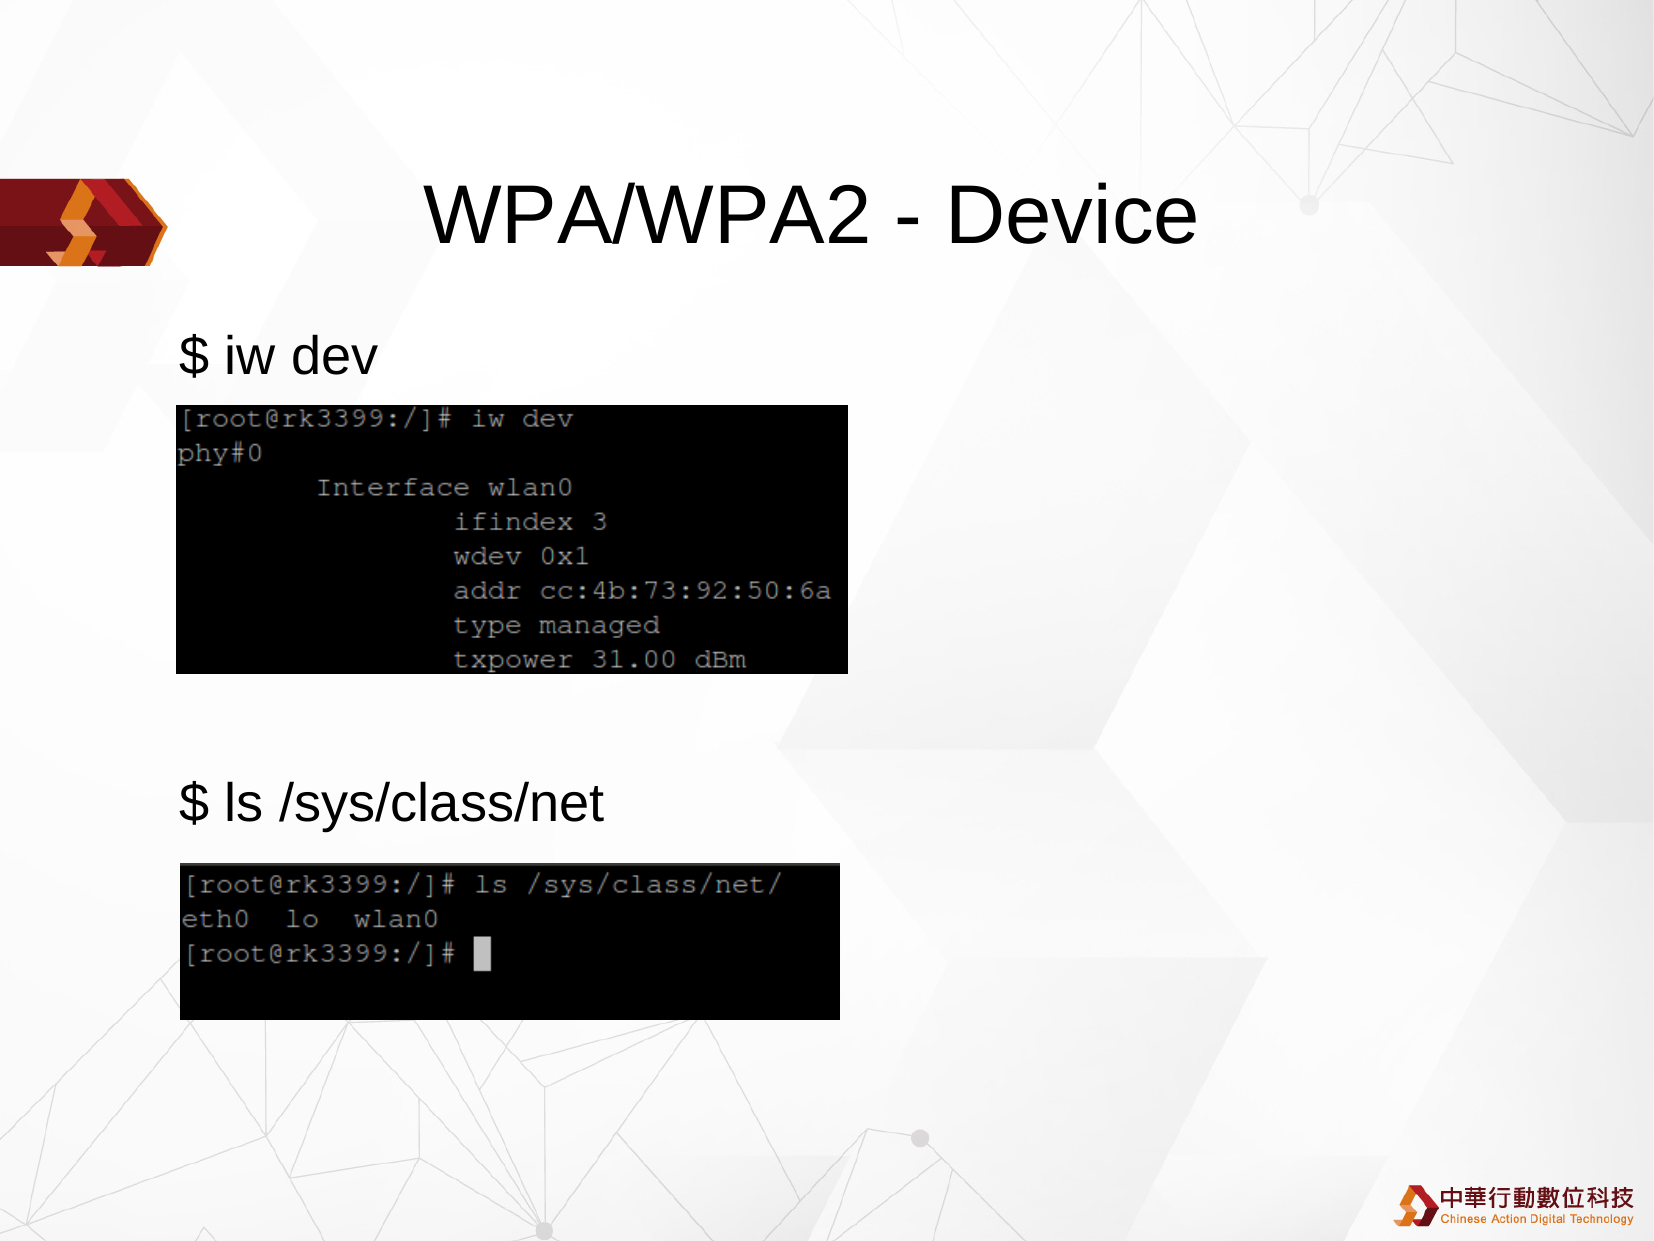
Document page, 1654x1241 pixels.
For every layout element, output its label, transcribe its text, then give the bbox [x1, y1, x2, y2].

picture [0, 0, 1654, 1241]
text_box $ ls /sys/class/net [165, 765, 736, 841]
title WPA/WPA2 - Device [118, 112, 1506, 281]
text_box $ iw dev [165, 317, 736, 394]
